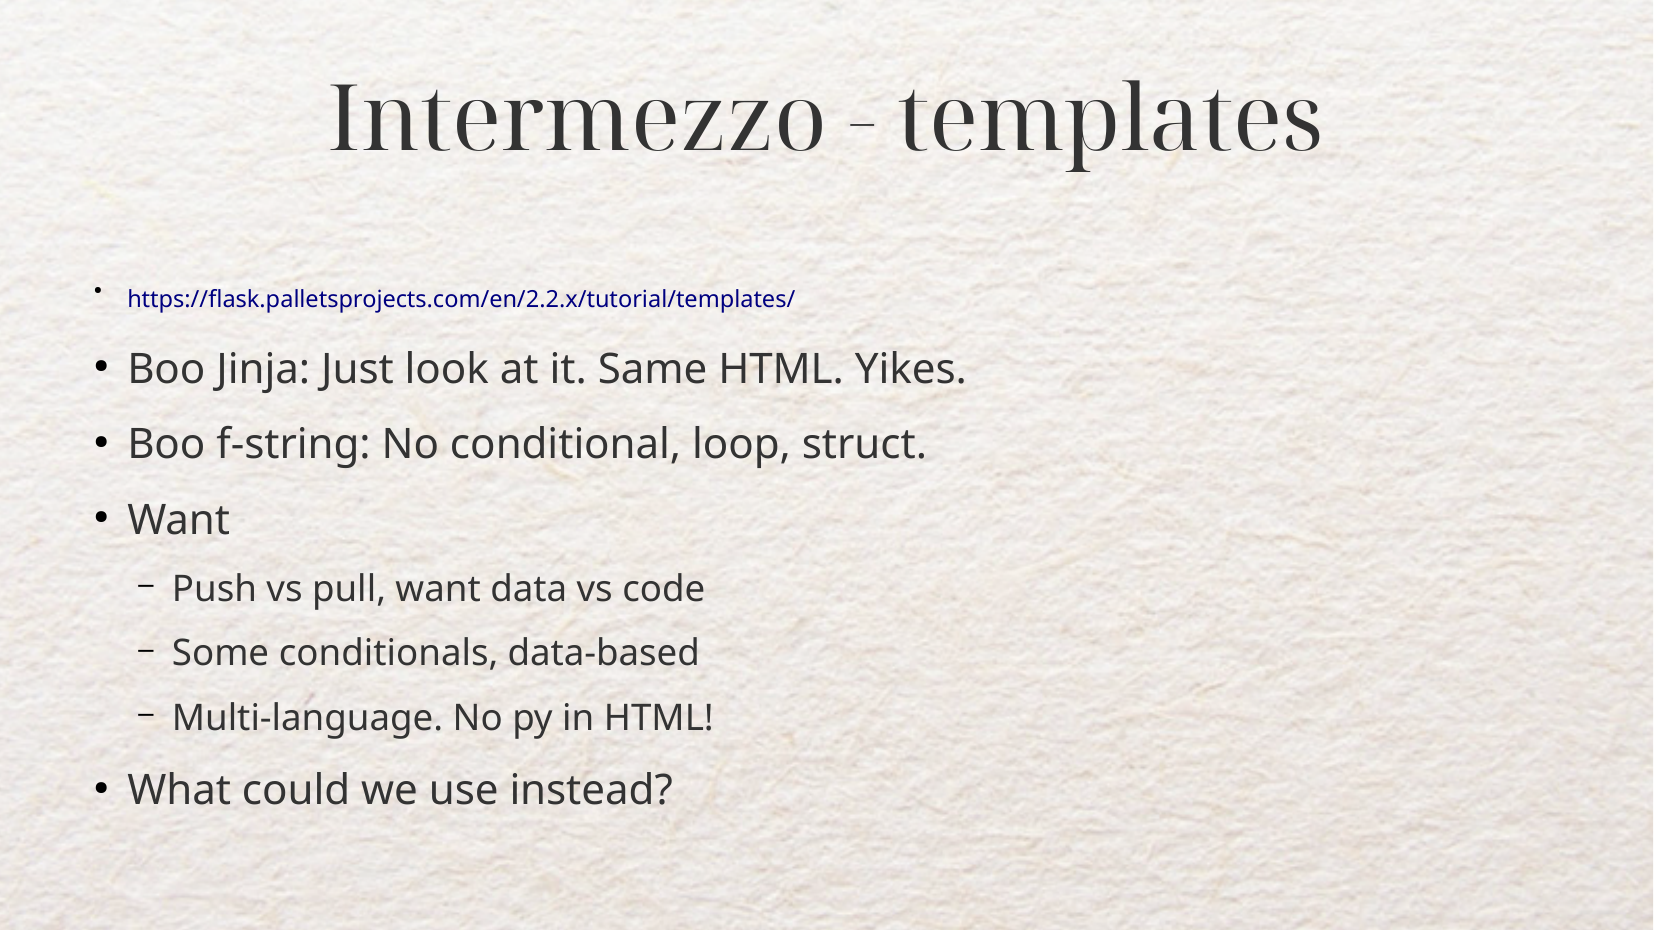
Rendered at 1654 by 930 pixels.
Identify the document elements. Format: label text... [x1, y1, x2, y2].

title Intermezzo - templates [82, 37, 1571, 193]
picture [0, 0, 1654, 930]
list https://flask.palletsprojects.com/en/2.2.x/tutorial/templates/ Boo Jinja: Just look at it. Same HTML. Yikes. Boo f-string: No conditional, loop, struct. Want Push vs pull, want data vs code Some conditionals, data-based Multi-language. No py in HTML! What could we use instead? [82, 262, 1571, 825]
